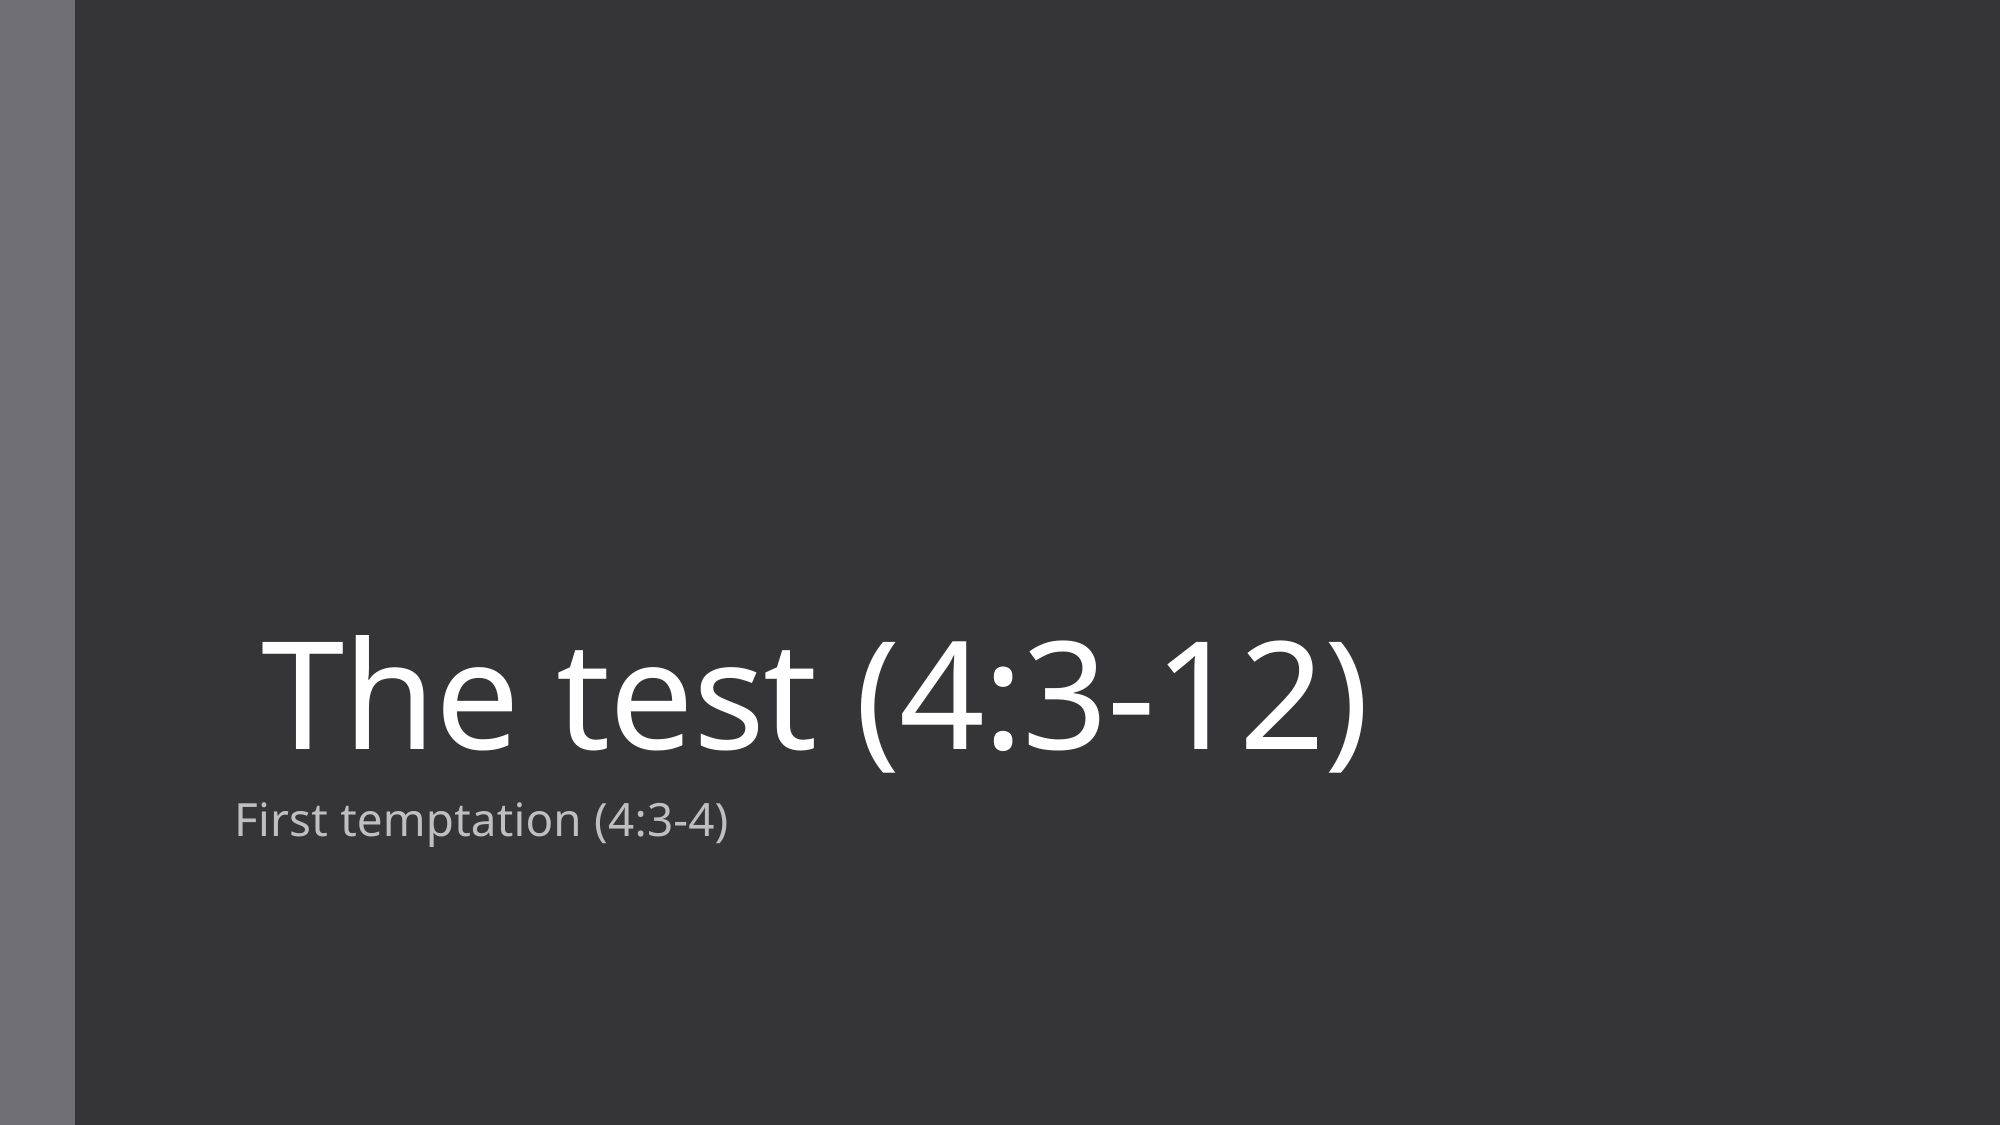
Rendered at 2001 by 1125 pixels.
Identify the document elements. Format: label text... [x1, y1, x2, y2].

title The test (4:3-12) [206, 124, 1752, 787]
subtitle First temptation (4:3-4) [206, 787, 1752, 1066]
